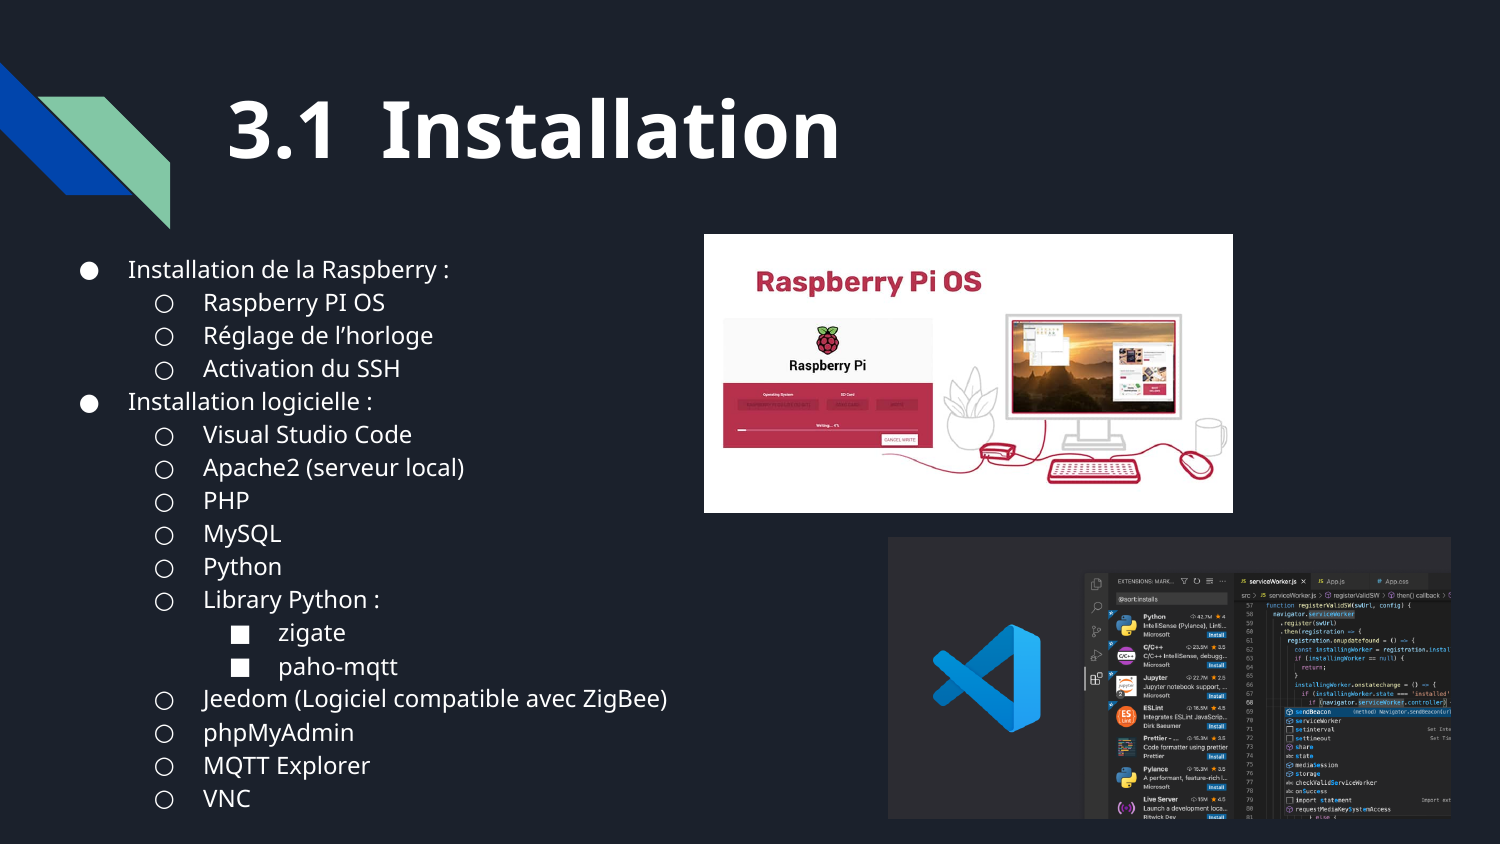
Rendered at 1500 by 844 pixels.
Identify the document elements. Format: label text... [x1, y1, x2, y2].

title 3.1 Installation [212, 64, 1368, 215]
picture [888, 537, 1451, 819]
picture [704, 234, 1233, 513]
text_box Installation de la Raspberry : Raspberry PI OS Réglage de l’horloge Activation du SSH Installation logicielle : Visual Studio Code Apache2 (serveur local) PHP MySQL Python Library Python : zigate paho-mqtt Jeedom (Logiciel compatible avec ZigBee) phpMyAdmin MQTT Explorer VNC [38, 234, 864, 828]
